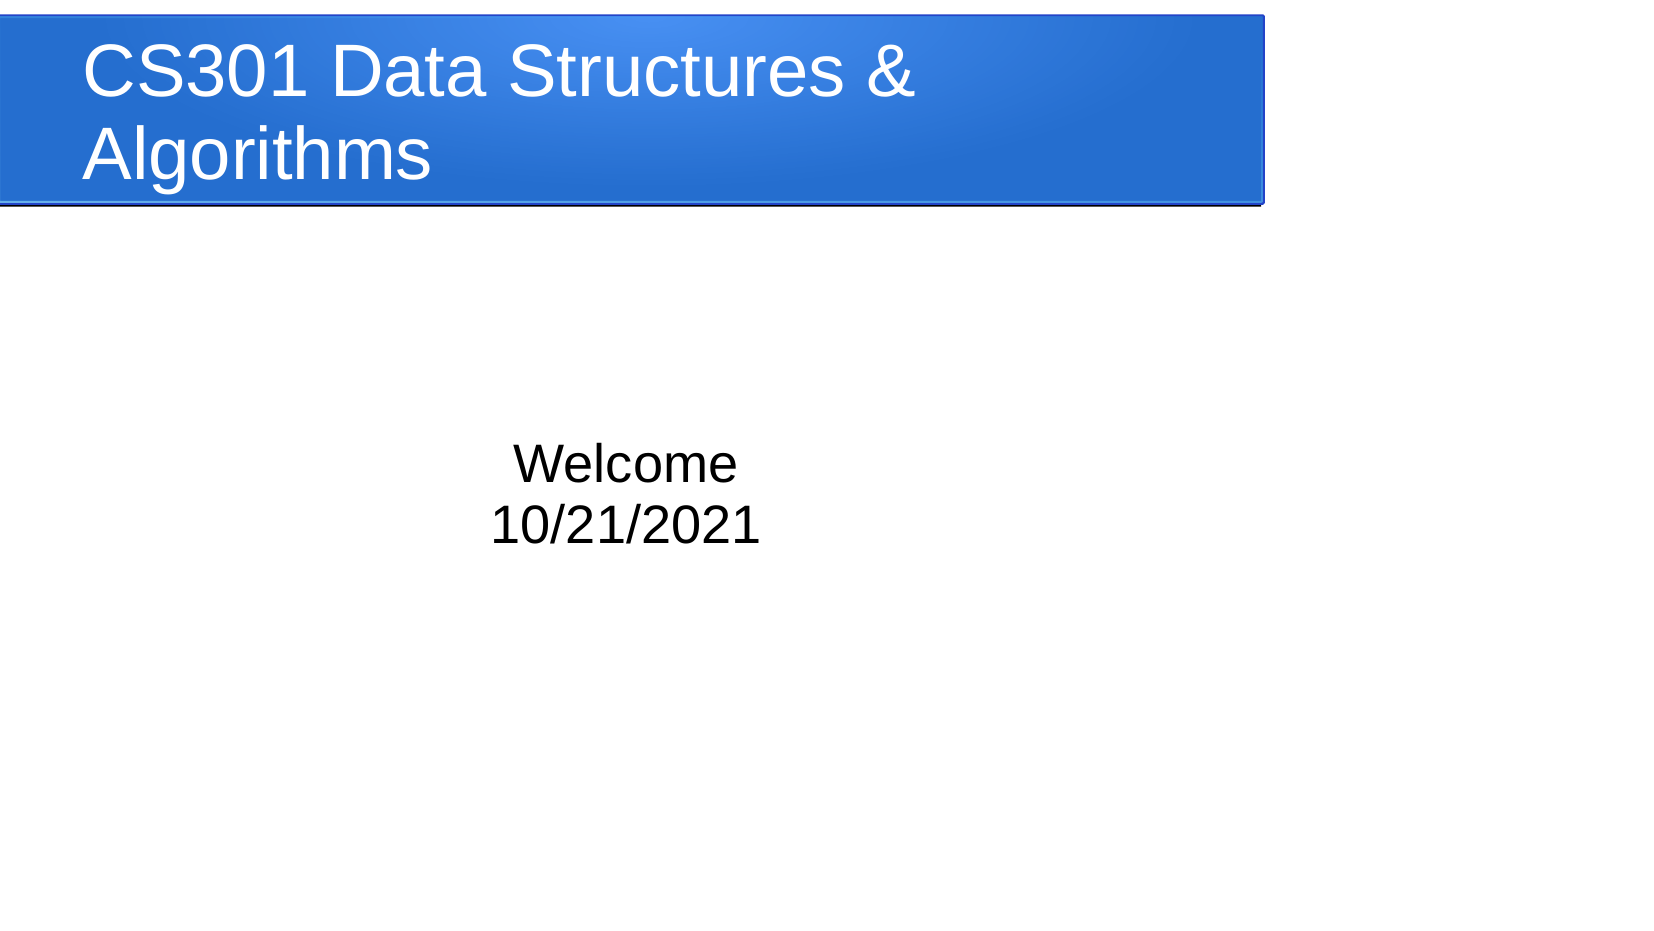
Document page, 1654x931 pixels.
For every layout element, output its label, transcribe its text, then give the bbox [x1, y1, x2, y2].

title CS301 Data Structures & Algorithms [82, 29, 1235, 196]
subtitle Welcome 10/21/2021 [82, 224, 1171, 764]
